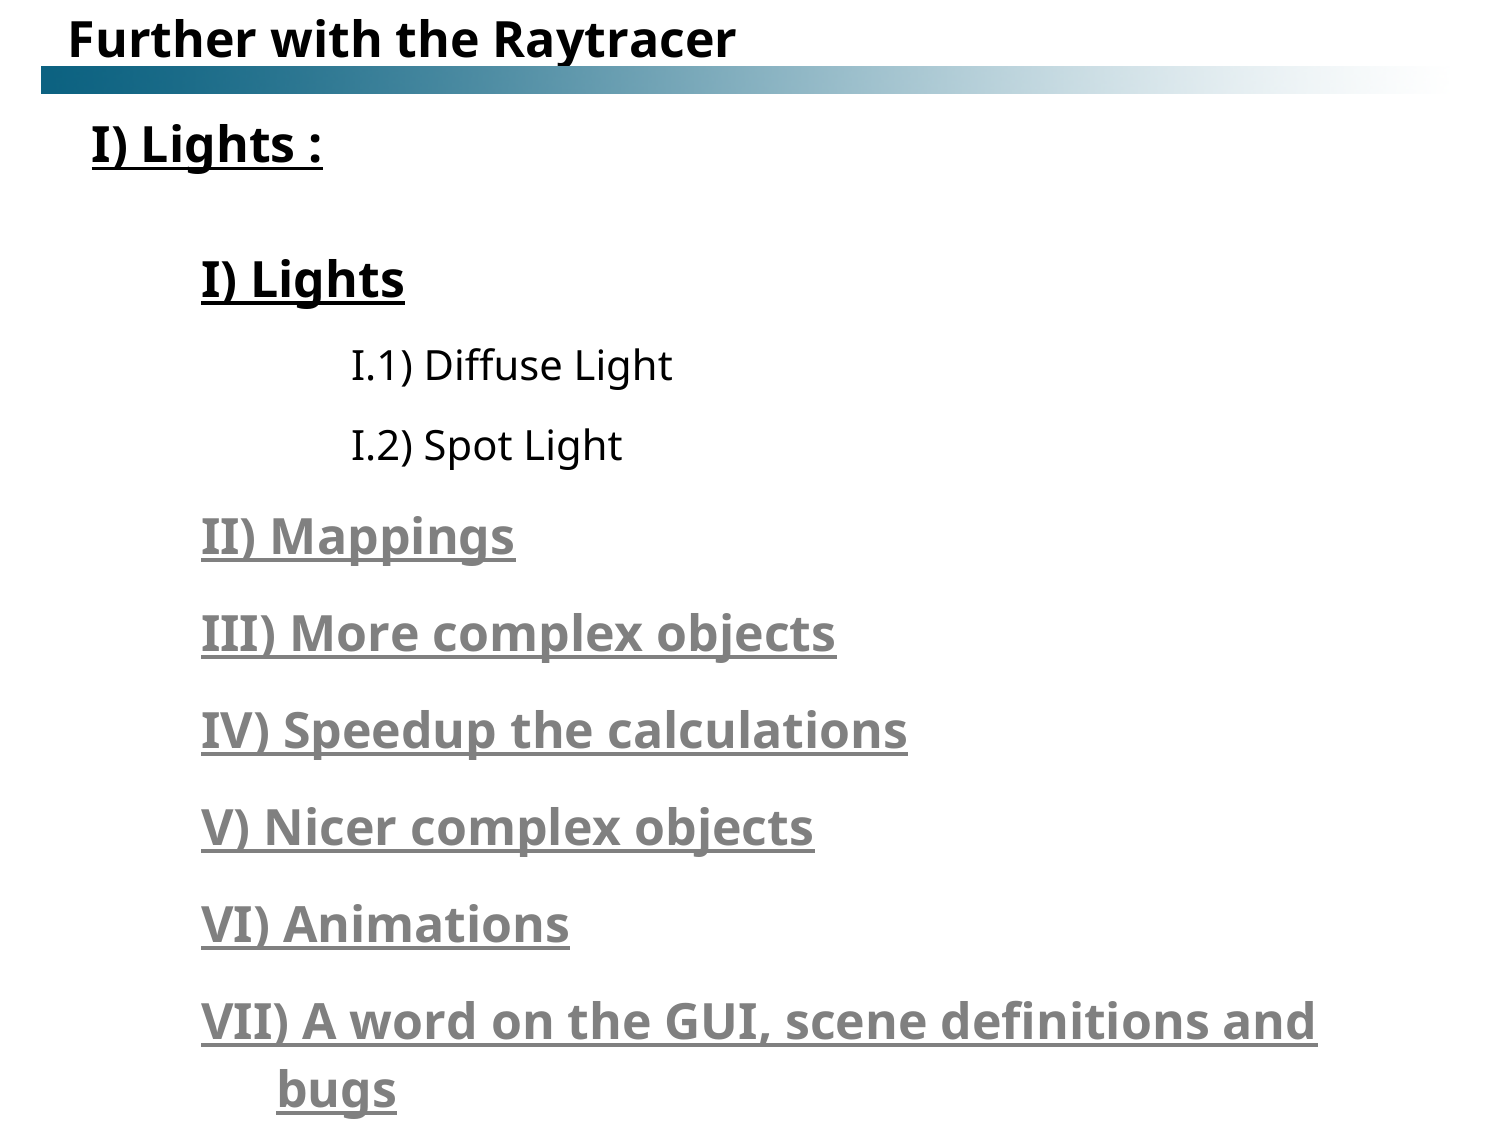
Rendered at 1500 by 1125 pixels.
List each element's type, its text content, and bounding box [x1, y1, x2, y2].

picture [41, 66, 1471, 94]
text_box I) Lights : [76, 101, 644, 186]
title Further with the Raytracer [53, 1, 859, 66]
text_box I) Lights I.1) Diffuse Light I.2) Spot Light II) Mappings III) More complex objects IV) Speedup the calculations V) Nicer complex objects VI) Animations VII) A word on the GUI, scene definitions and bugs [186, 236, 1418, 1048]
